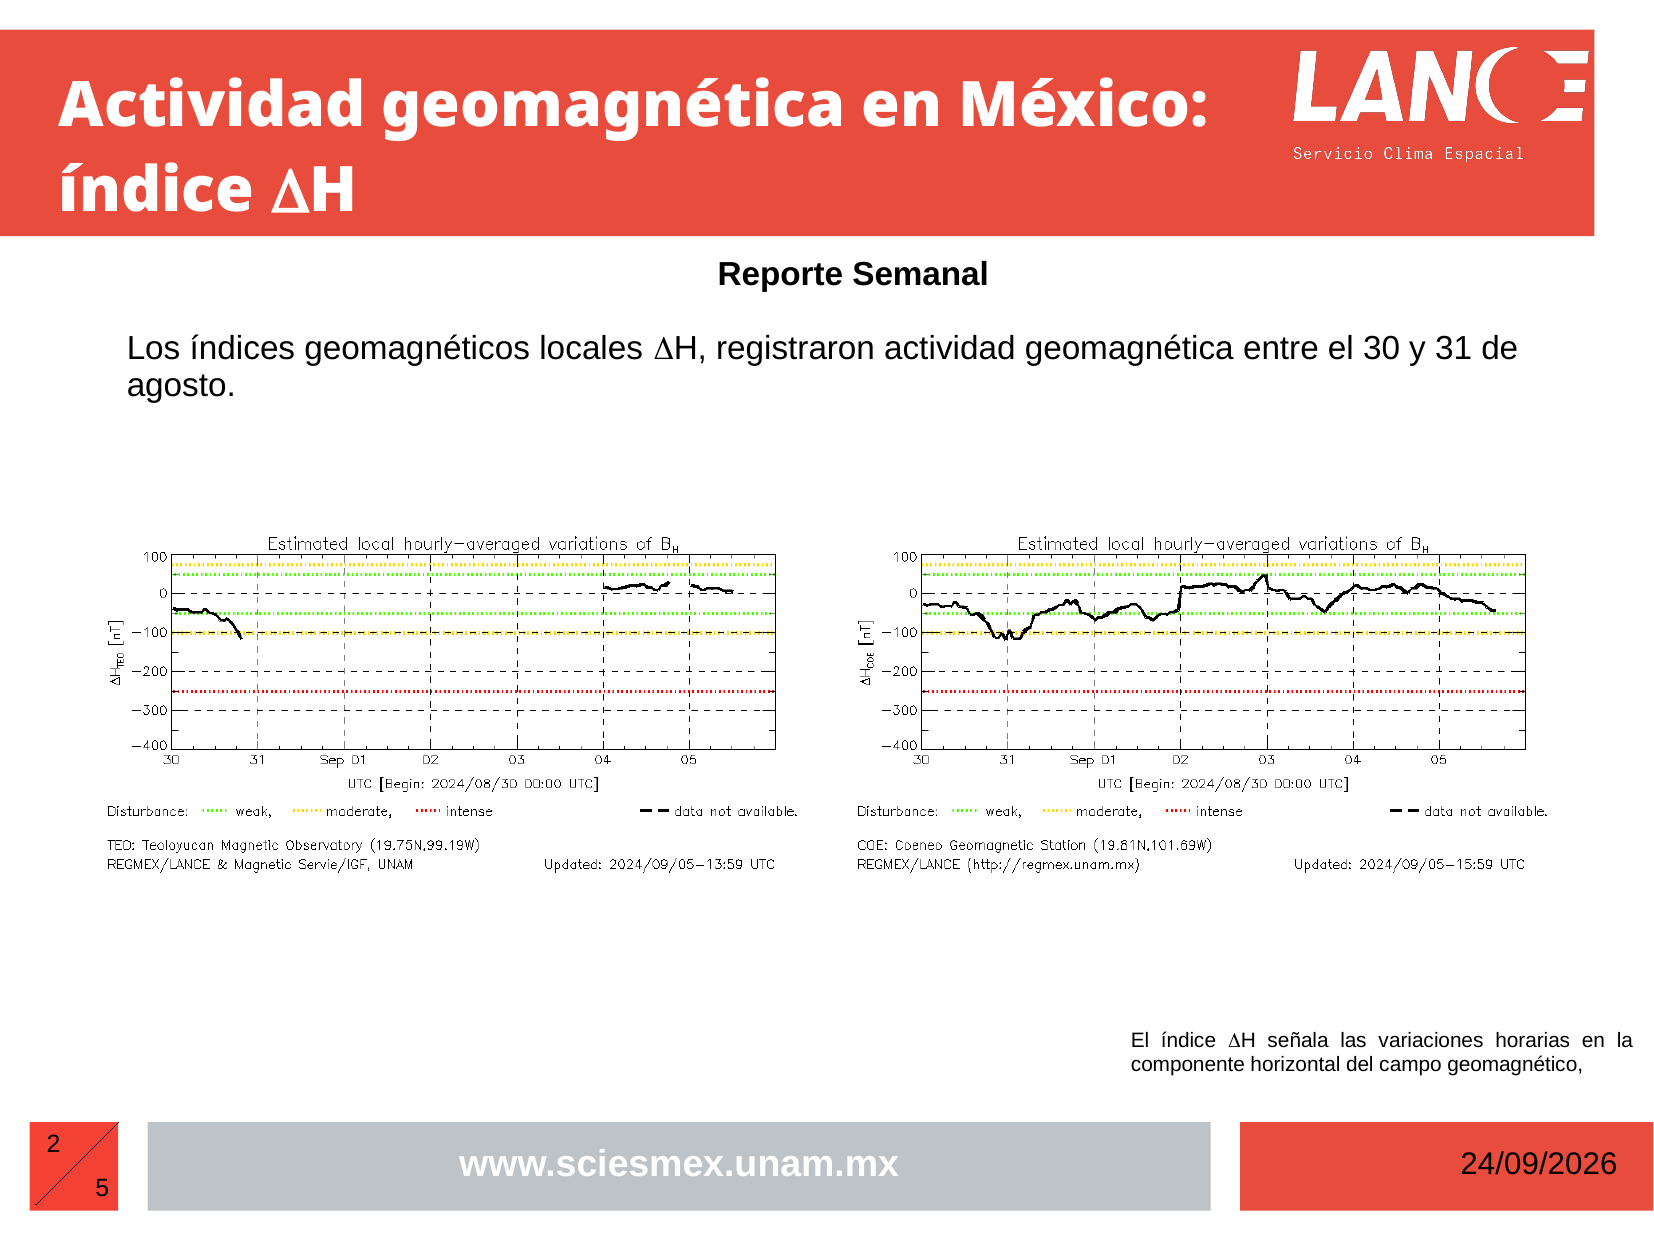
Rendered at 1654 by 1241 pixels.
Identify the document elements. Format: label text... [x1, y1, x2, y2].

picture [850, 519, 1560, 875]
text_box 05/09/2024 [1424, 1122, 1654, 1205]
picture [1293, 47, 1589, 162]
text_box www.sciesmex.unam.mx [153, 1122, 1205, 1205]
text_box Reporte Semanal Los índices geomagnéticos locales DH, registraron actividad geomagnética entre el 30 y 31 de agosto. [112, 248, 1595, 708]
text_box 5 [35, 1151, 125, 1209]
title Actividad geomagnética en México: índice DH [59, 59, 1312, 207]
picture [100, 519, 810, 875]
text_box <número> [31, 1122, 176, 1170]
text_box El índice DH señala las variaciones horarias en la componente horizontal del campo geomagnético, [1116, 1021, 1648, 1084]
